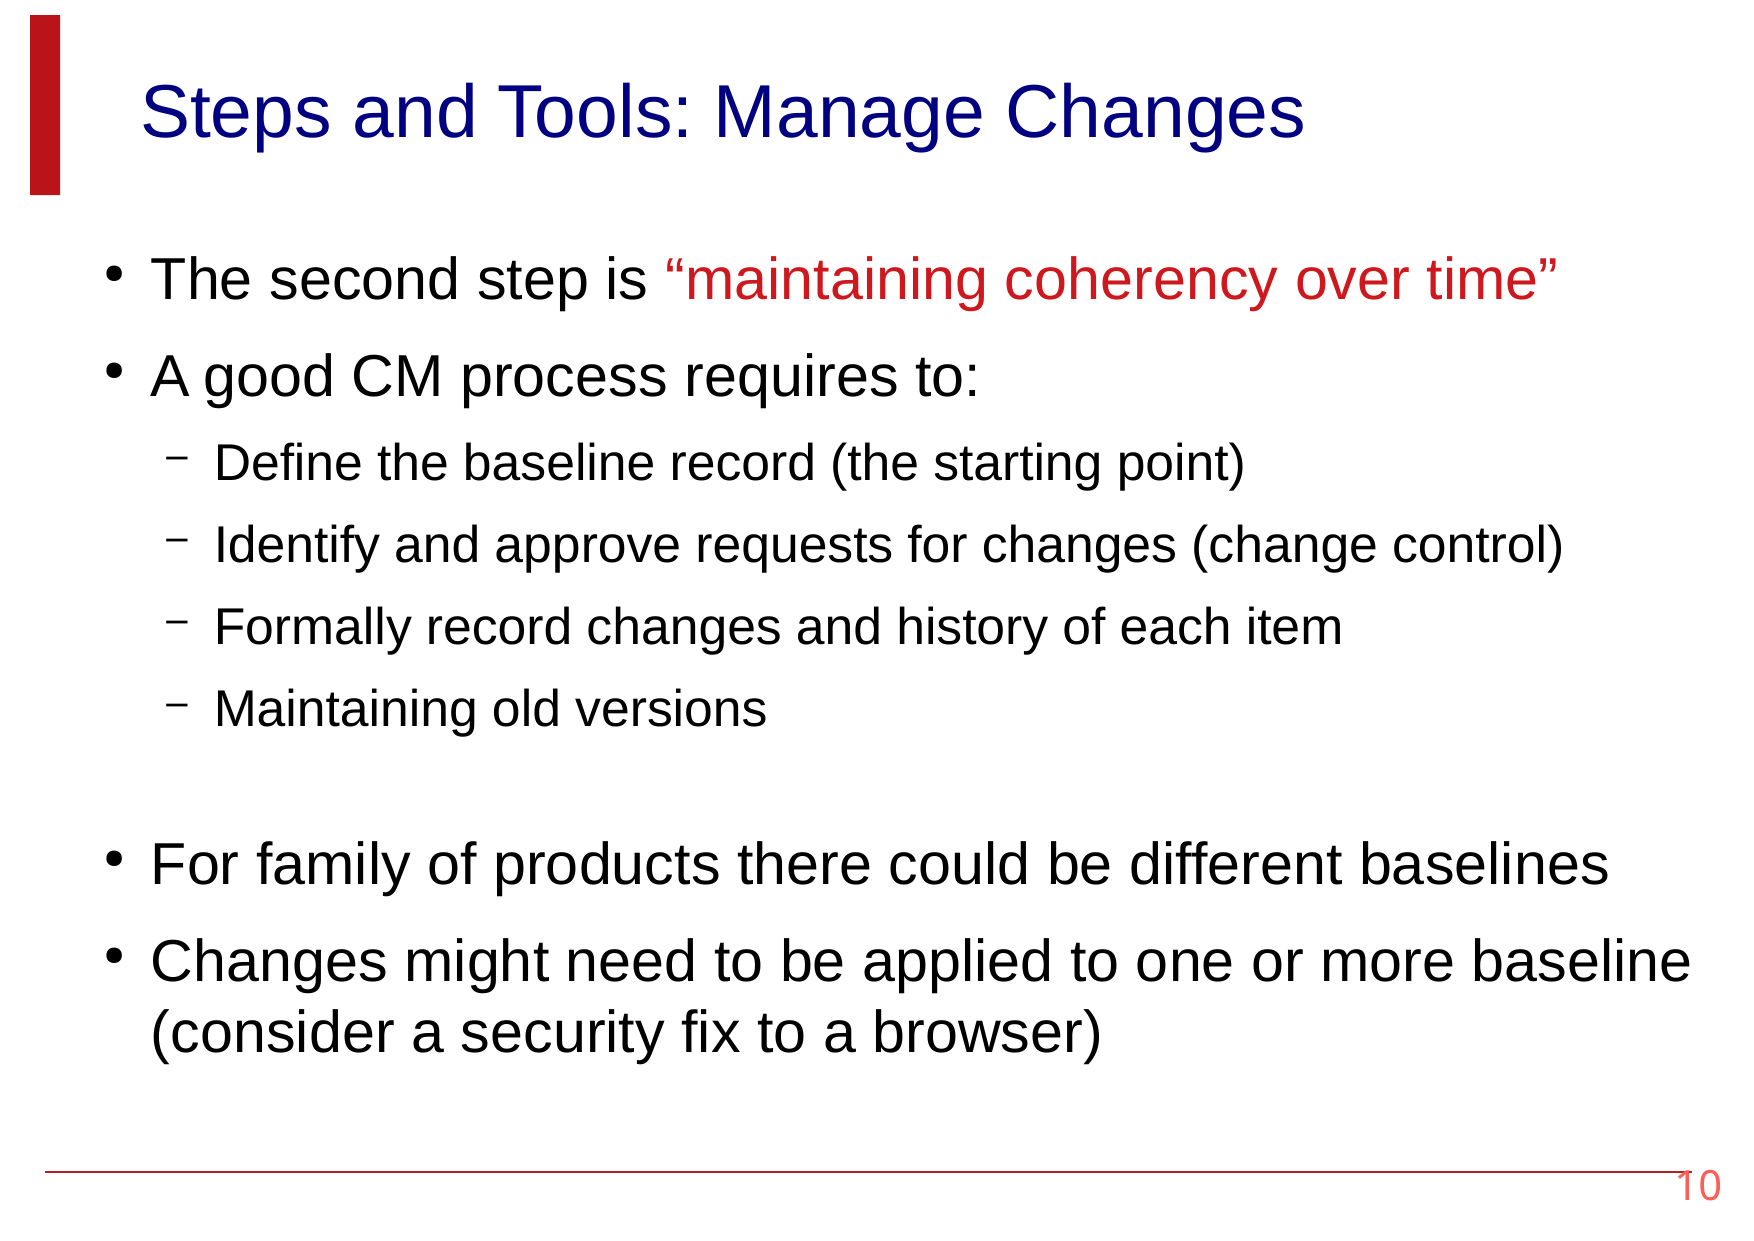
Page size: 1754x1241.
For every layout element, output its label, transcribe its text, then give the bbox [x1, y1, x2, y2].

list The second step is “maintaining coherency over time” A good CM process requires to: Define the baseline record (the starting point) Identify and approve requests for changes (change control) Formally record changes and history of each item Maintaining old versions For family of products there could be different baselines Changes might need to be applied to one or more baseline (consider a security fix to a browser) [87, 240, 1696, 1081]
title Steps and Tools: Manage Changes [90, 19, 1726, 196]
text_box <number> [1660, 1159, 1737, 1231]
